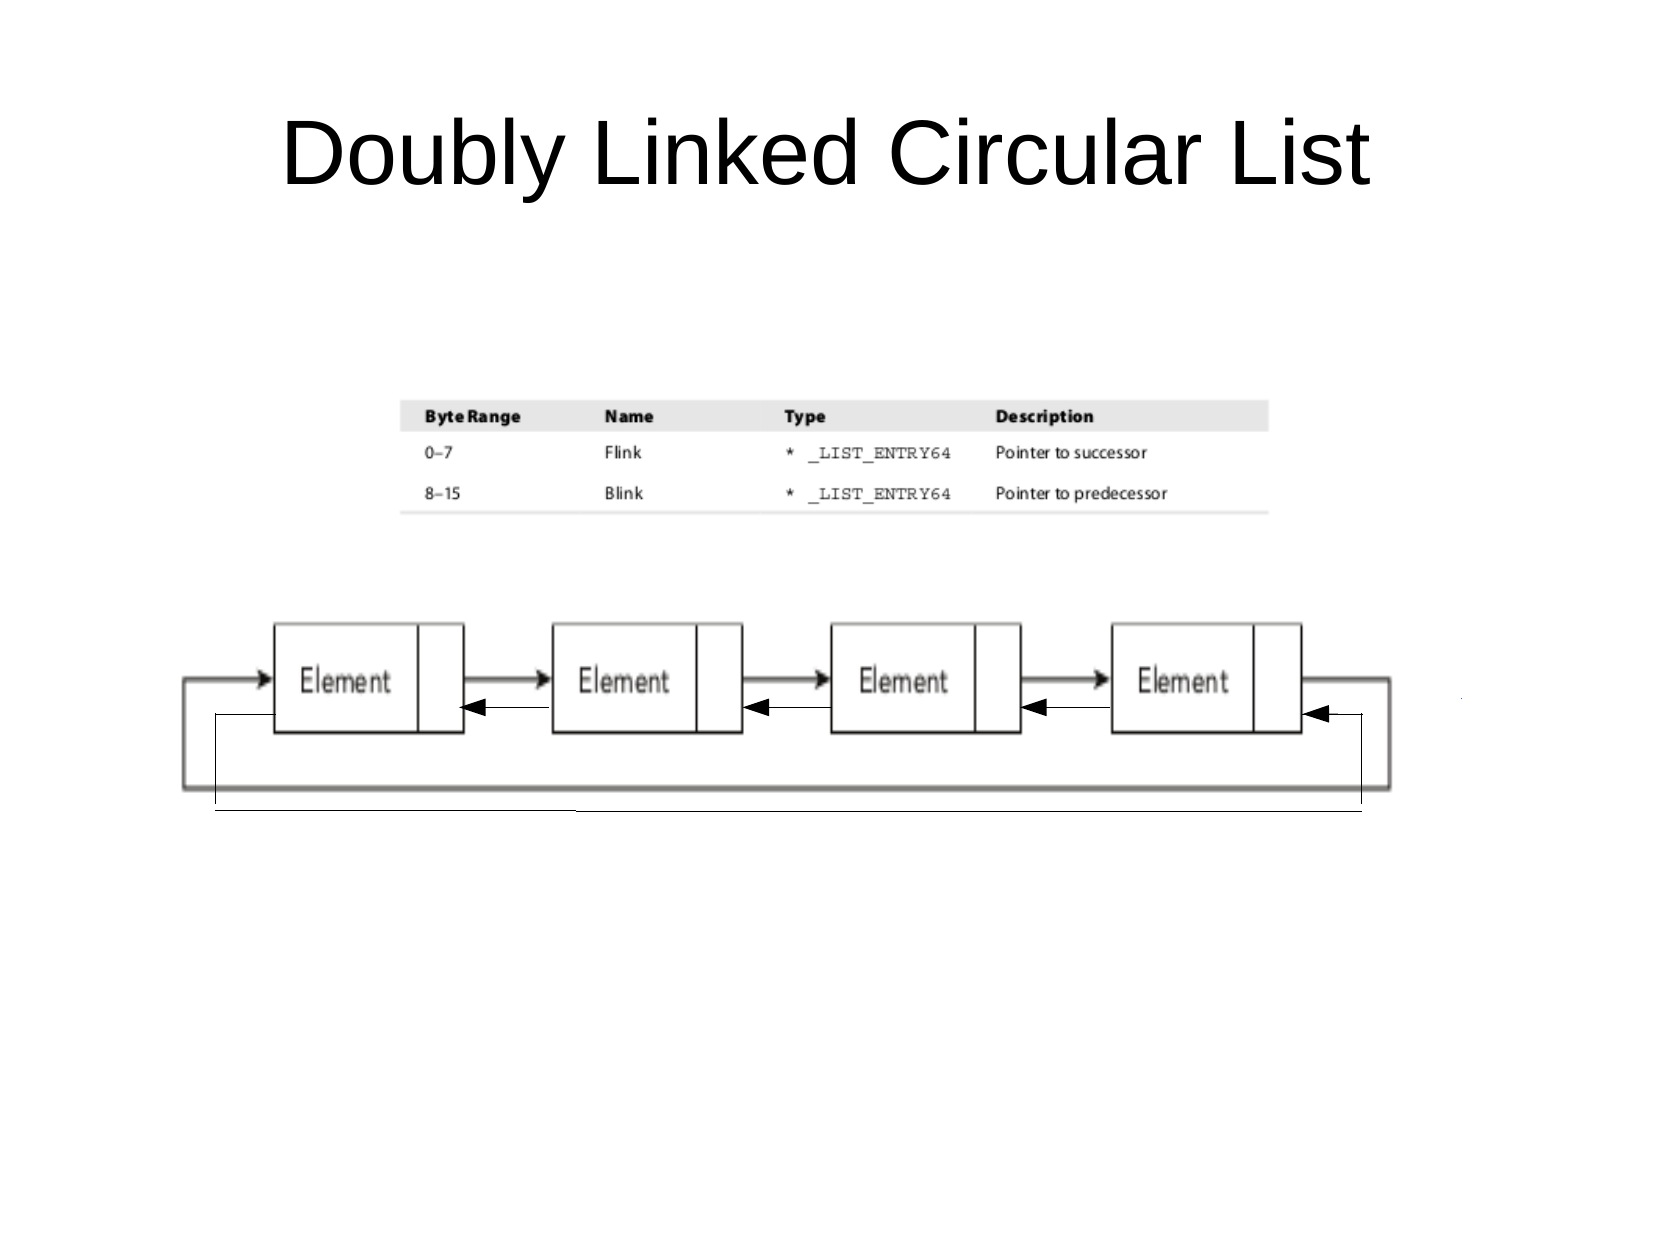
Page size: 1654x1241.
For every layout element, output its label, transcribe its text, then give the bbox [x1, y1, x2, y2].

picture [347, 388, 1304, 534]
picture [102, 585, 1462, 812]
title Doubly Linked Circular List [82, 49, 1571, 257]
